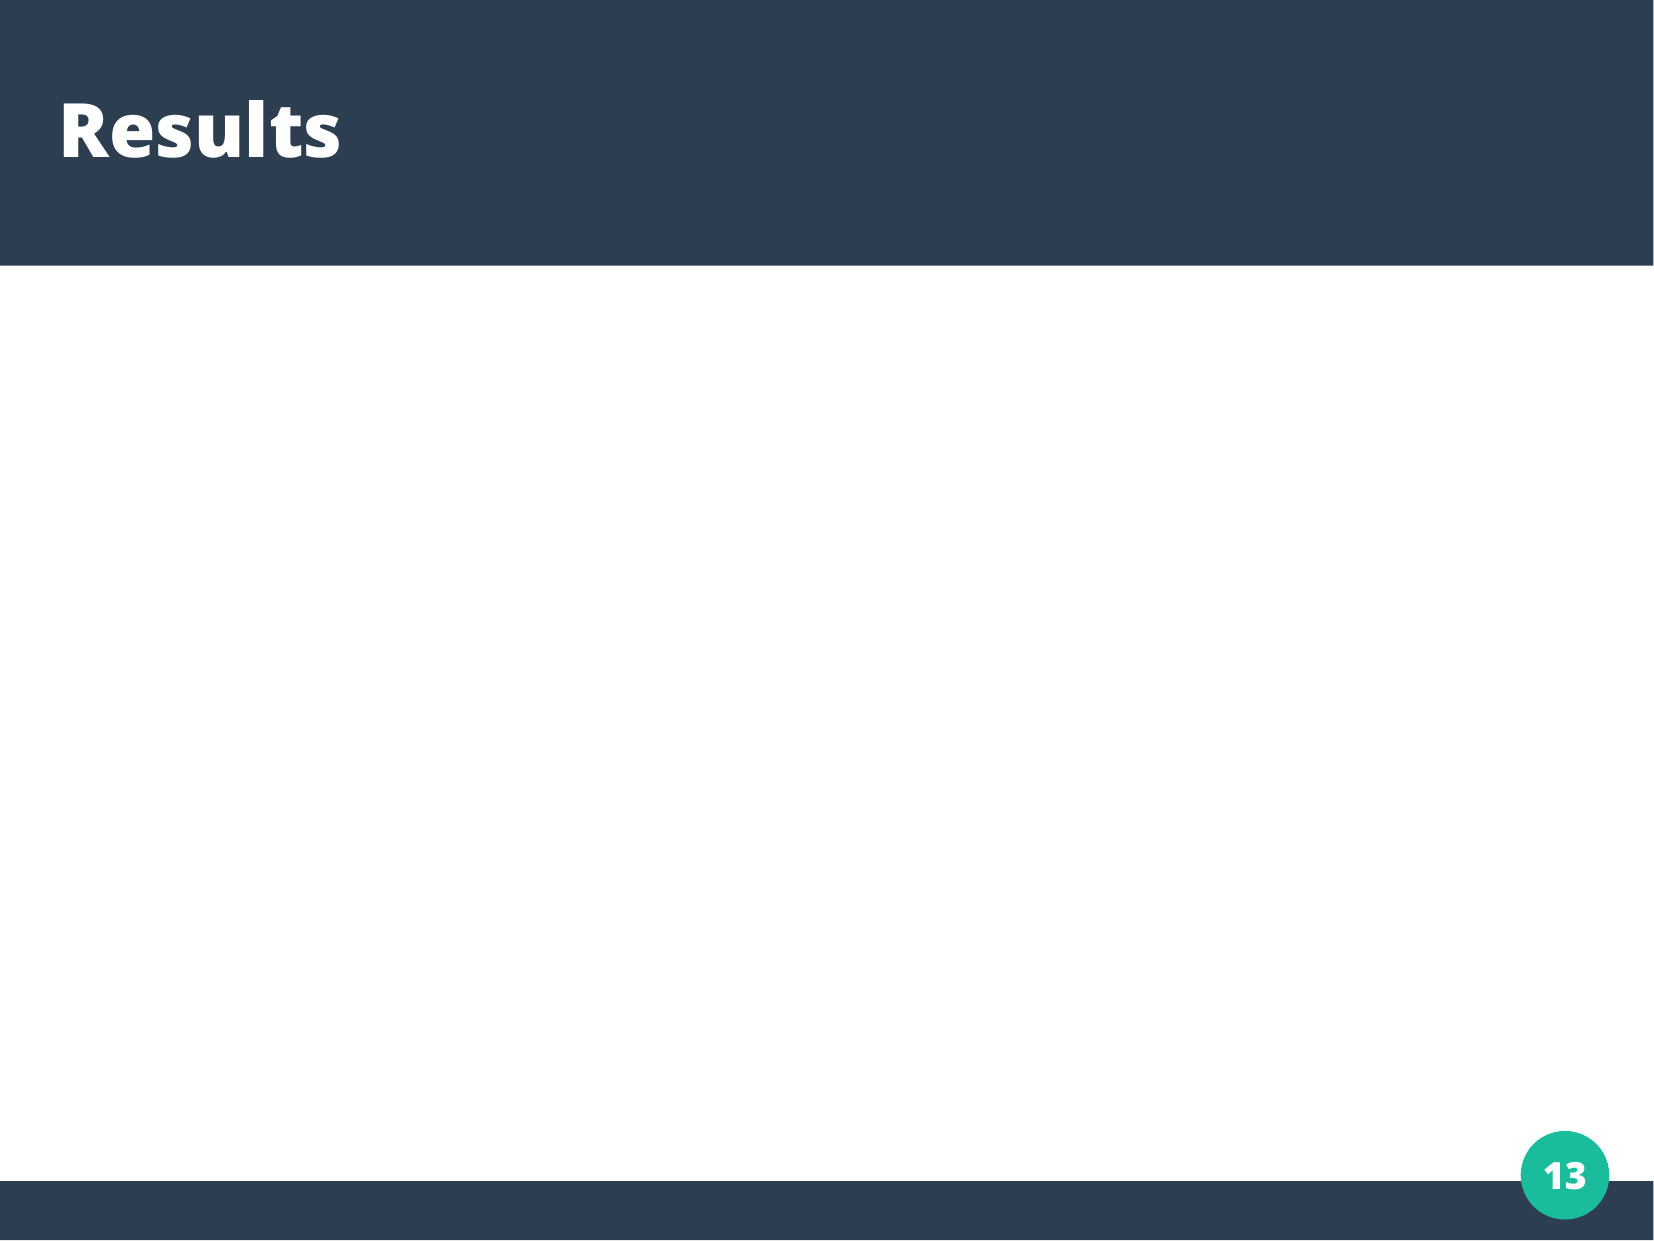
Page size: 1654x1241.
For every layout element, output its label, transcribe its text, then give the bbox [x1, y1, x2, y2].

title Results [59, 49, 1595, 207]
